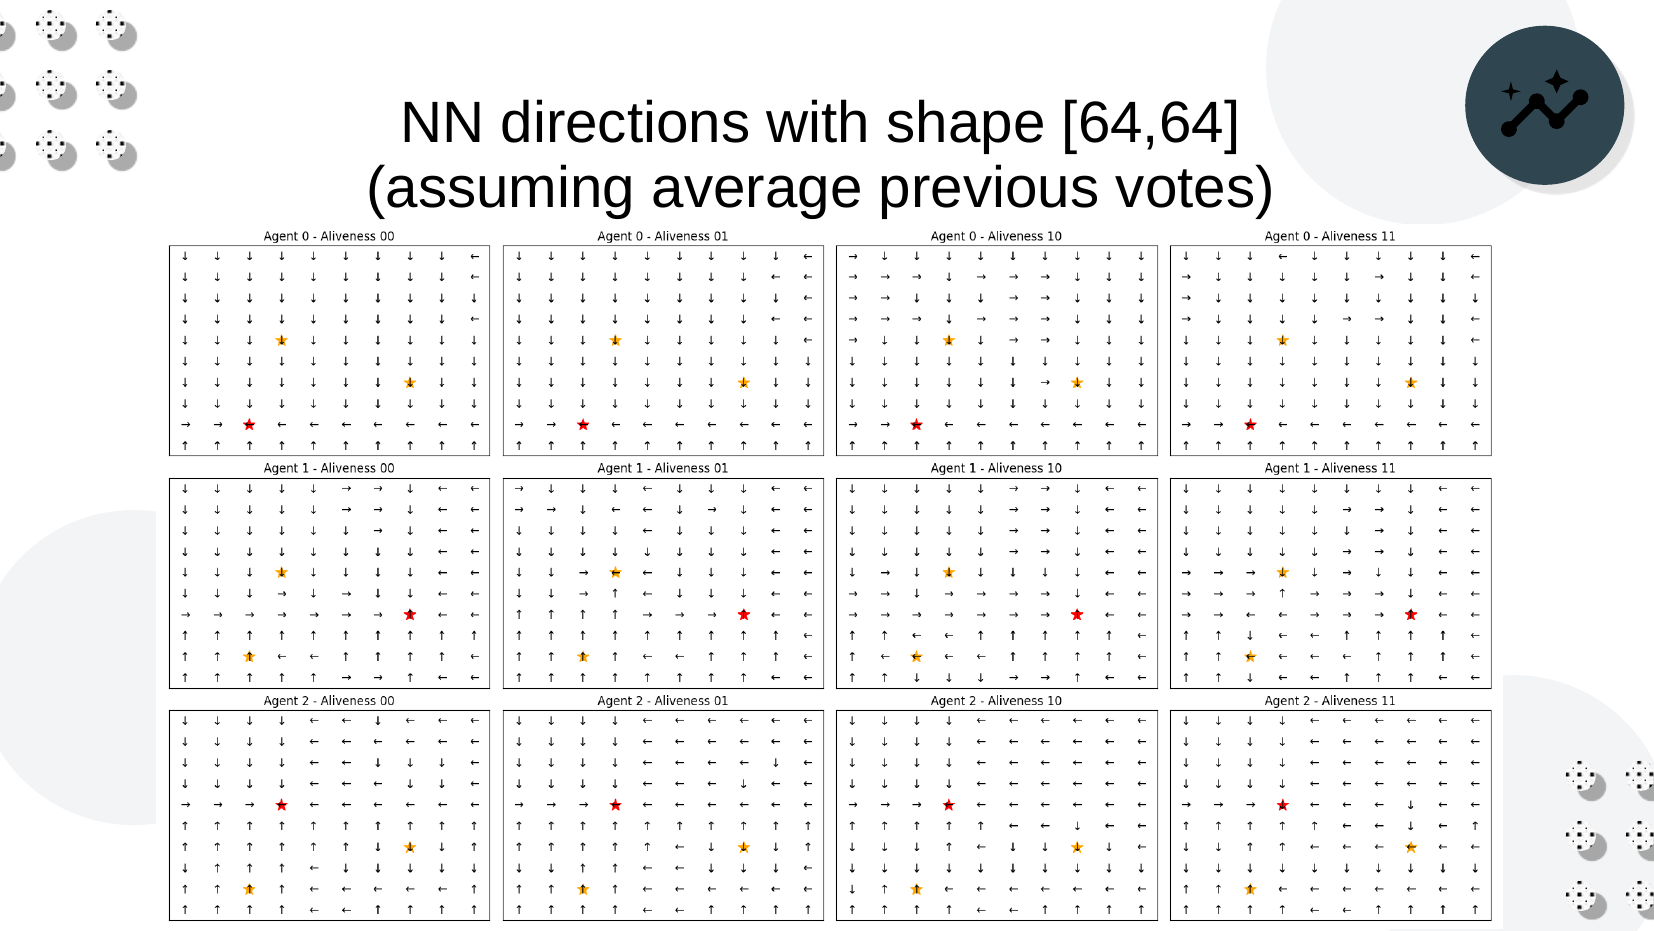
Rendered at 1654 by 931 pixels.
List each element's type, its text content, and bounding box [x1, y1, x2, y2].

picture [35, 70, 66, 101]
picture [1495, 55, 1595, 155]
picture [35, 10, 66, 41]
picture [99, 69, 123, 76]
picture [156, 224, 1503, 929]
picture [0, 133, 7, 158]
picture [35, 130, 67, 161]
picture [0, 13, 6, 38]
picture [1565, 820, 1596, 851]
picture [1625, 820, 1654, 851]
picture [1565, 880, 1596, 911]
picture [1565, 760, 1596, 791]
text_box [1470, 25, 1625, 182]
picture [0, 73, 6, 98]
picture [1625, 880, 1654, 911]
title NN directions with shape [64,64] (assuming average previous votes) [76, 76, 1566, 233]
picture [1625, 760, 1654, 791]
picture [95, 9, 126, 41]
